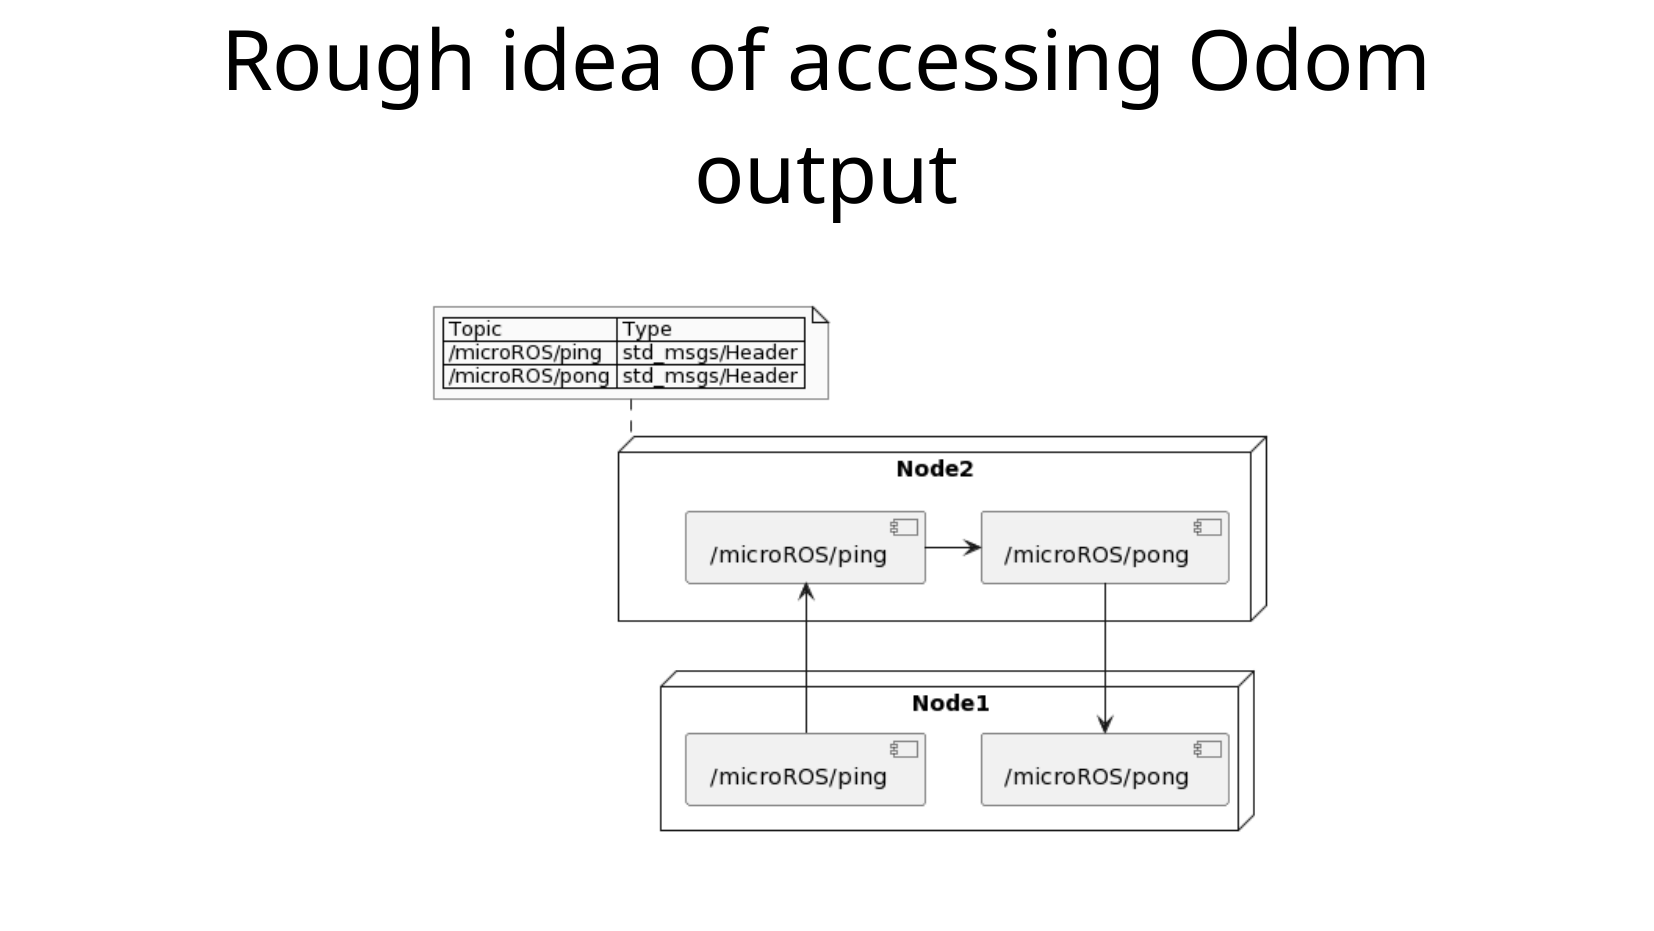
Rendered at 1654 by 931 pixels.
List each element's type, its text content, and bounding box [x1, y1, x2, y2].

title Rough idea of accessing Odom output [82, 37, 1571, 193]
picture [424, 297, 1291, 856]
